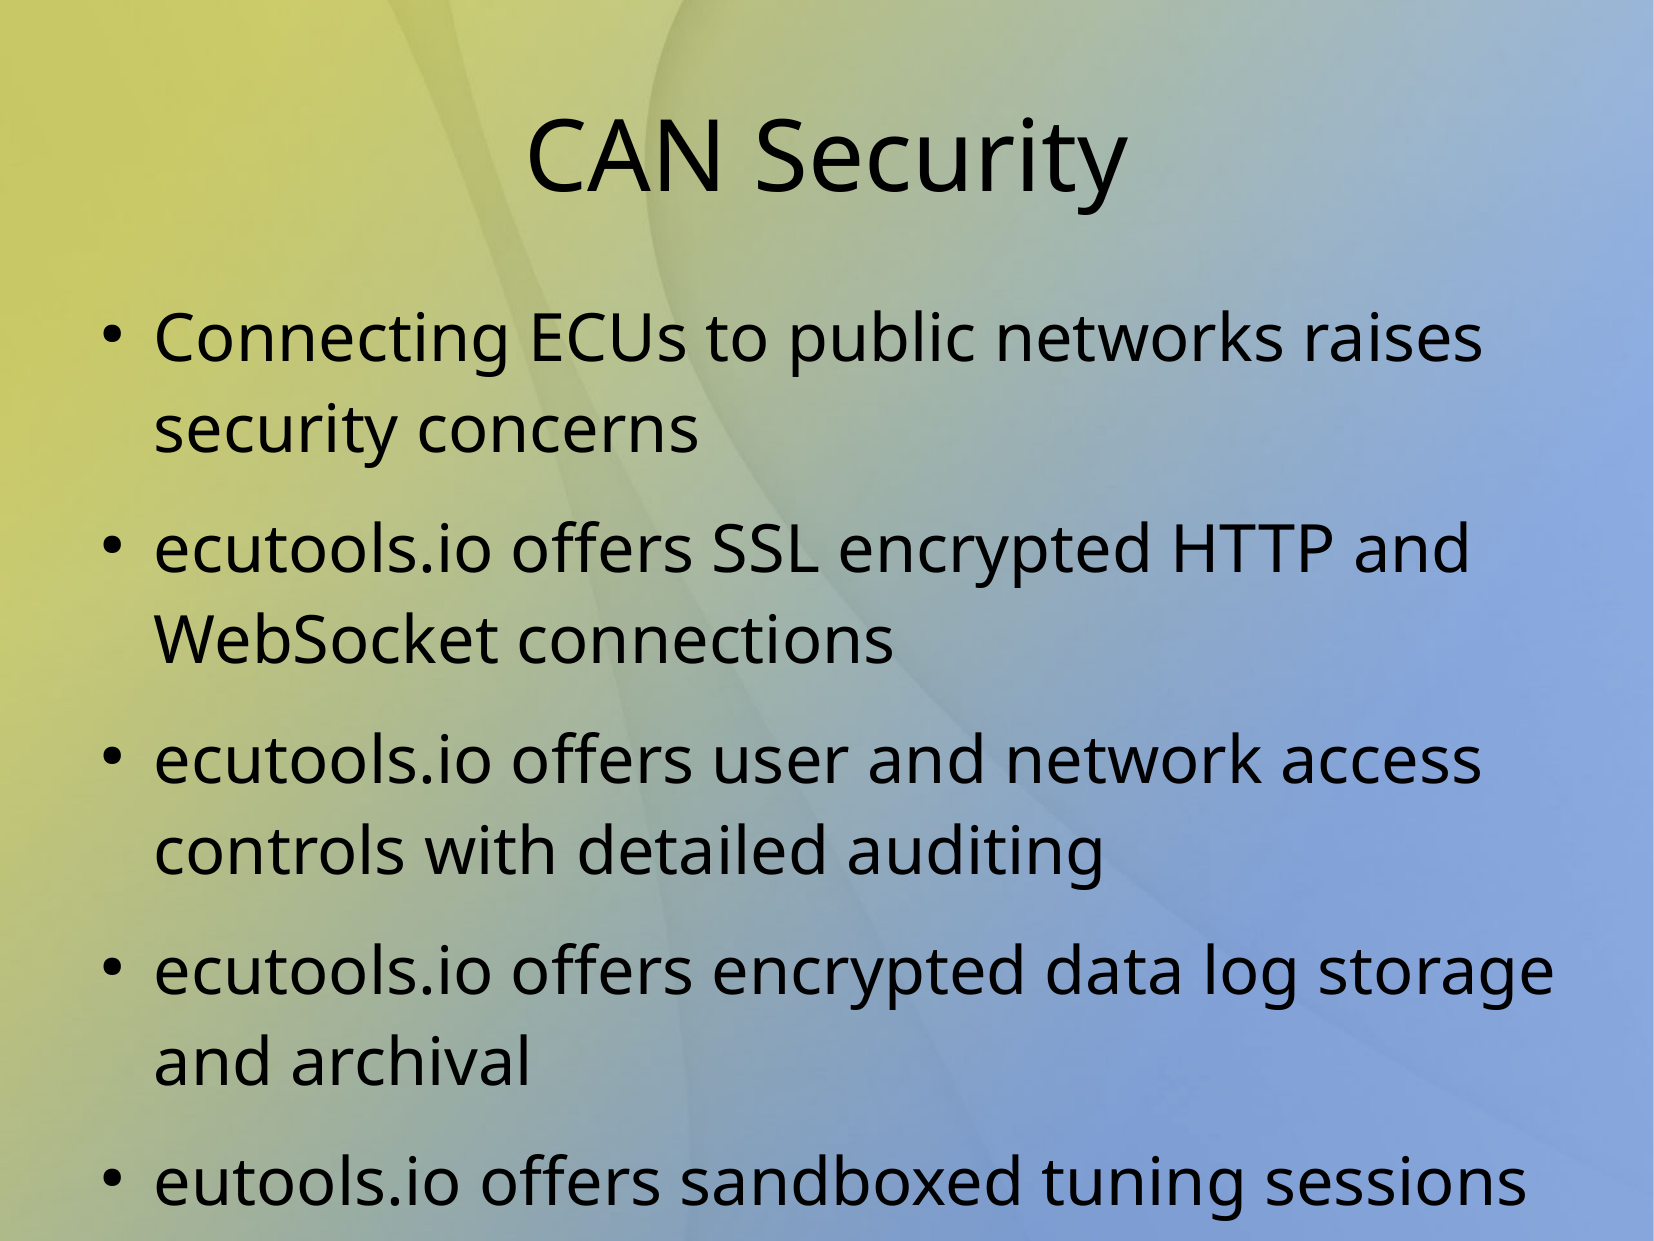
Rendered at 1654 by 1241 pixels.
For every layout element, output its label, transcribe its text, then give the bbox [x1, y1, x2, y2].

list Connecting ECUs to public networks raises security concerns ecutools.io offers SSL encrypted HTTP and WebSocket connections ecutools.io offers user and network access controls with detailed auditing ecutools.io offers encrypted data log storage and archival eutools.io offers sandboxed tuning sessions [82, 290, 1571, 1223]
picture [0, 0, 1654, 1241]
title CAN Security [82, 49, 1571, 257]
